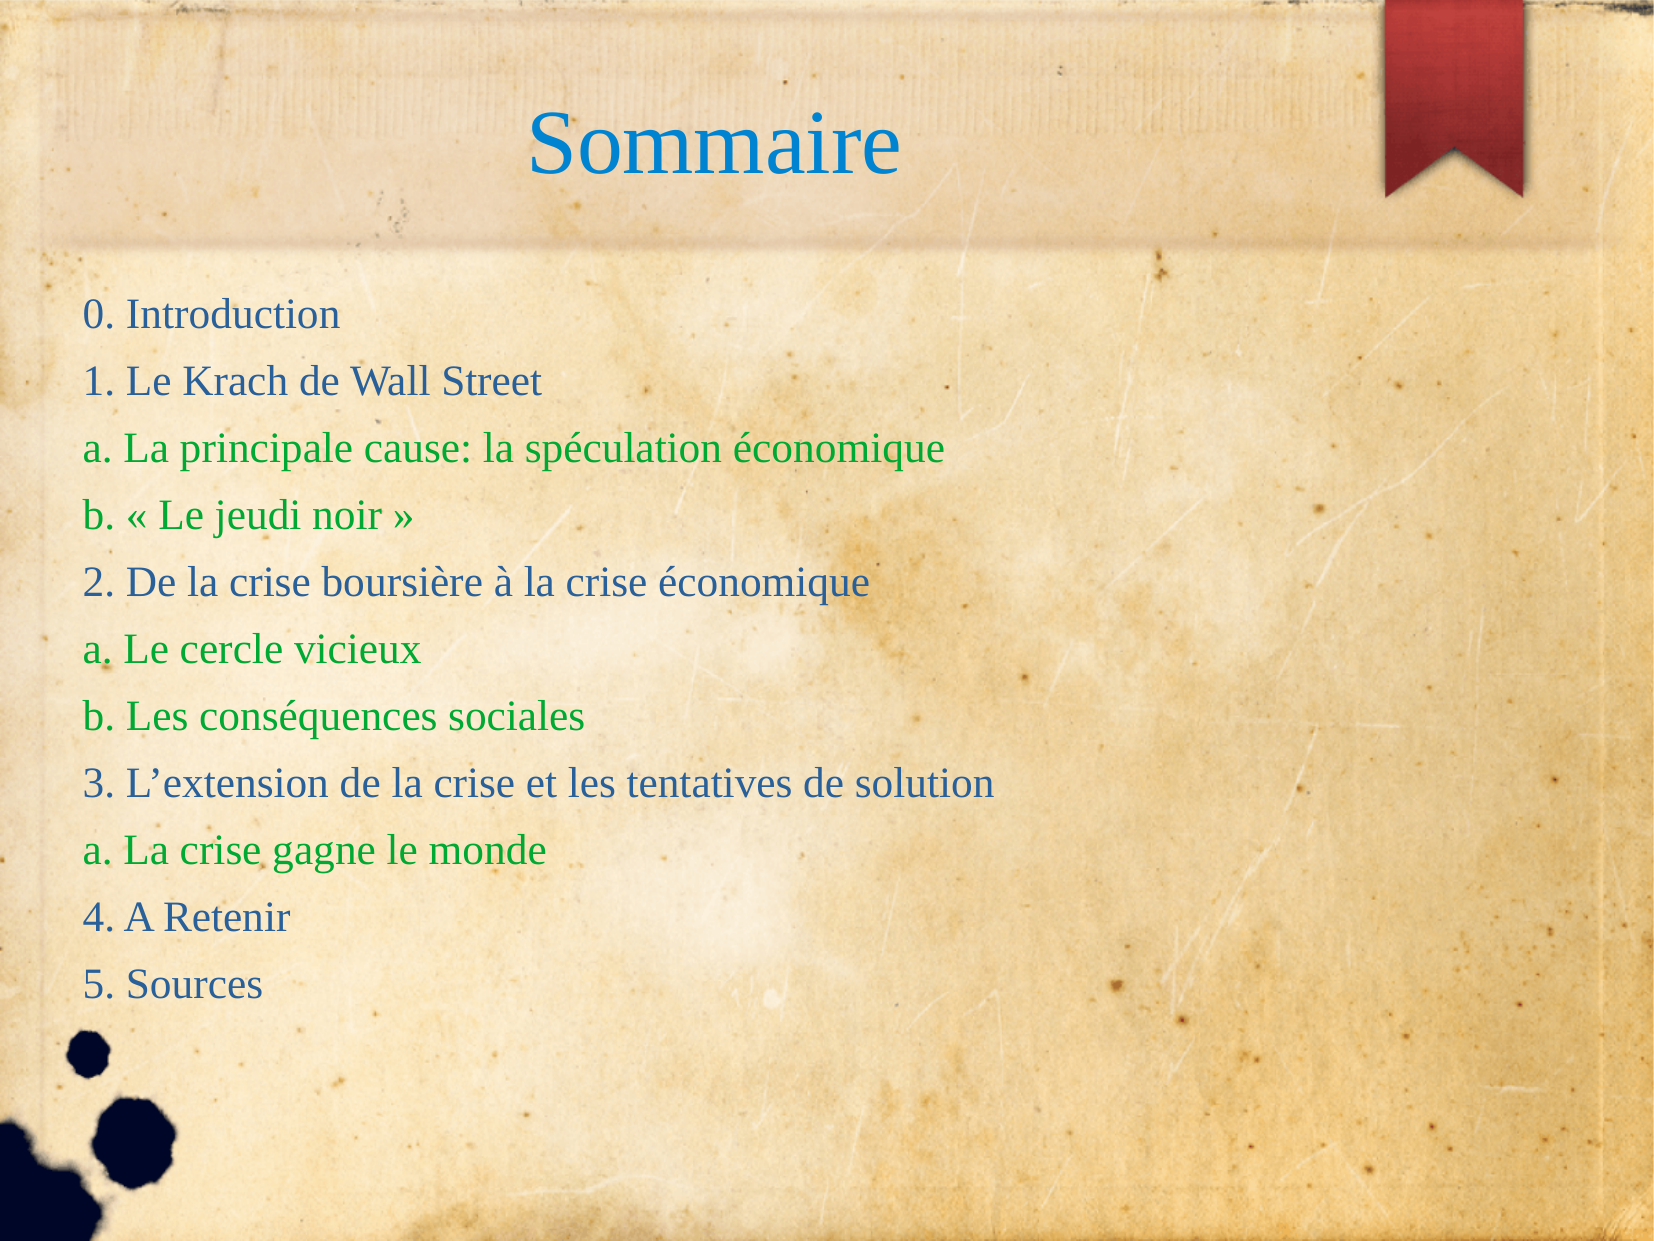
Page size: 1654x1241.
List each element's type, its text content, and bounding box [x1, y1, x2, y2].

list 0. Introduction 1. Le Krach de Wall Street a. La principale cause: la spéculation économique b. « Le jeudi noir » 2. De la crise boursière à la crise économique a. Le cercle vicieux b. Les conséquences sociales 3. L’extension de la crise et les tentatives de solution a. La crise gagne le monde 4. A Retenir 5. Sources [82, 290, 1538, 1010]
picture [0, 0, 1654, 1241]
title Sommaire [82, 49, 1347, 237]
